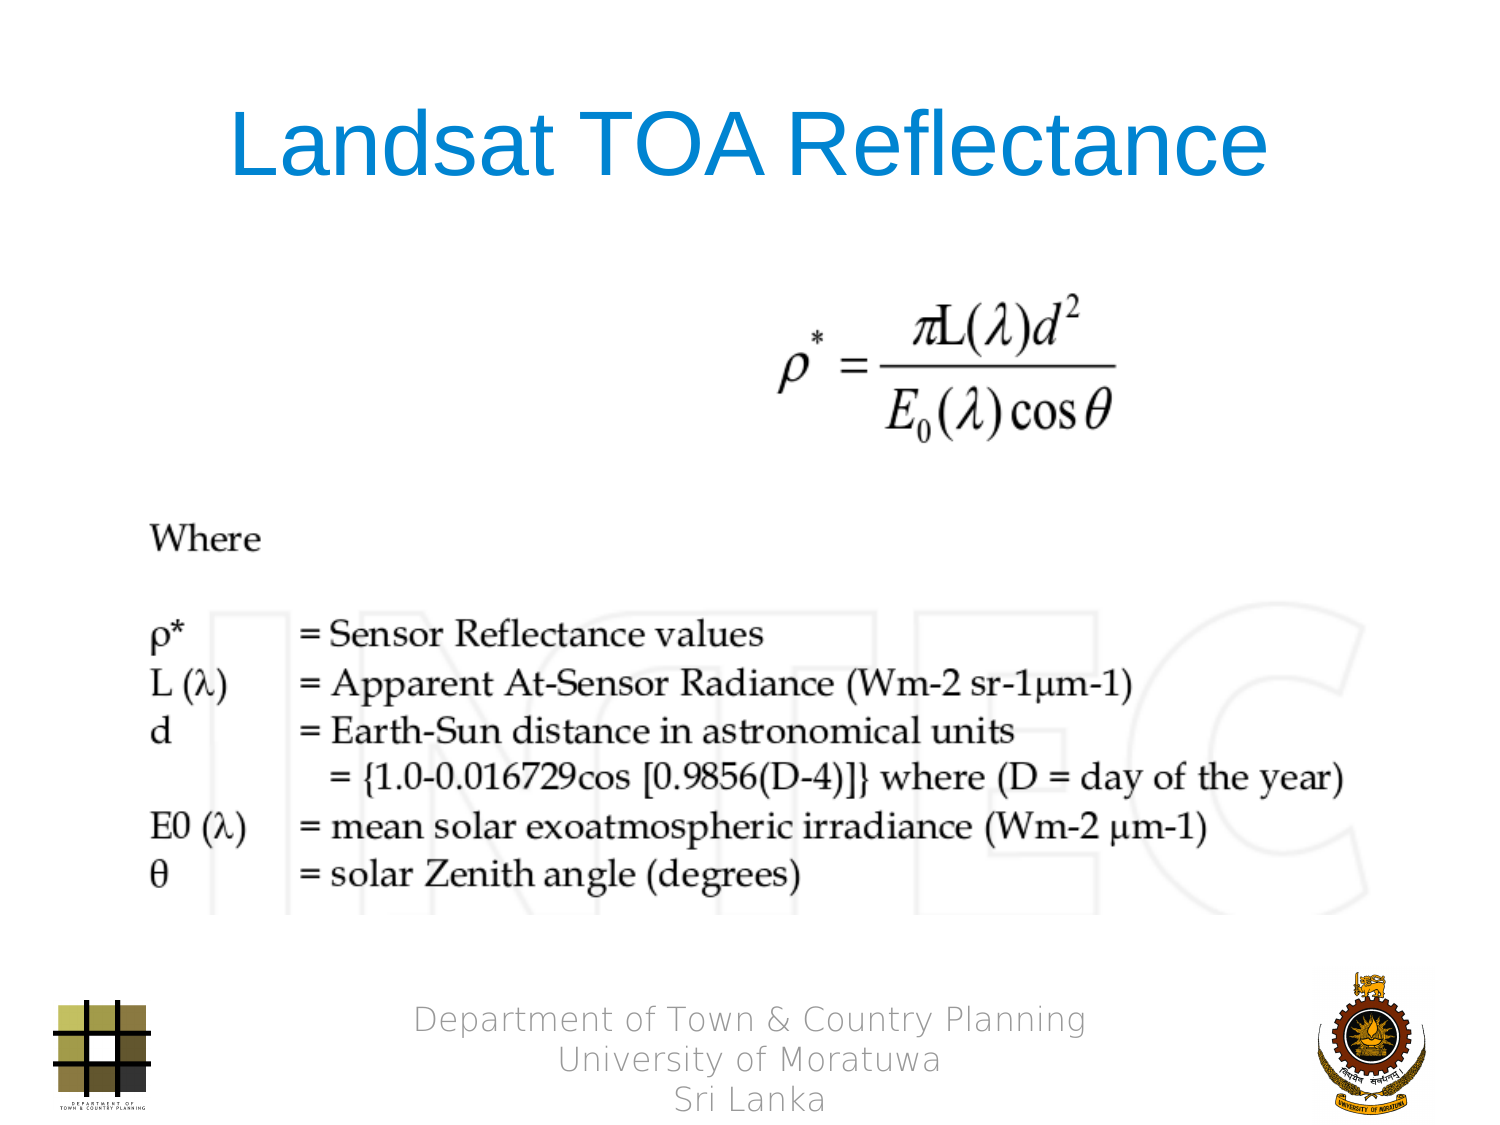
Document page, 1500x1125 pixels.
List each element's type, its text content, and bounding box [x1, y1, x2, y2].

title Landsat TOA Reflectance [75, 45, 1426, 233]
picture [126, 262, 1374, 915]
picture [53, 1000, 151, 1110]
picture [1312, 966, 1435, 1125]
